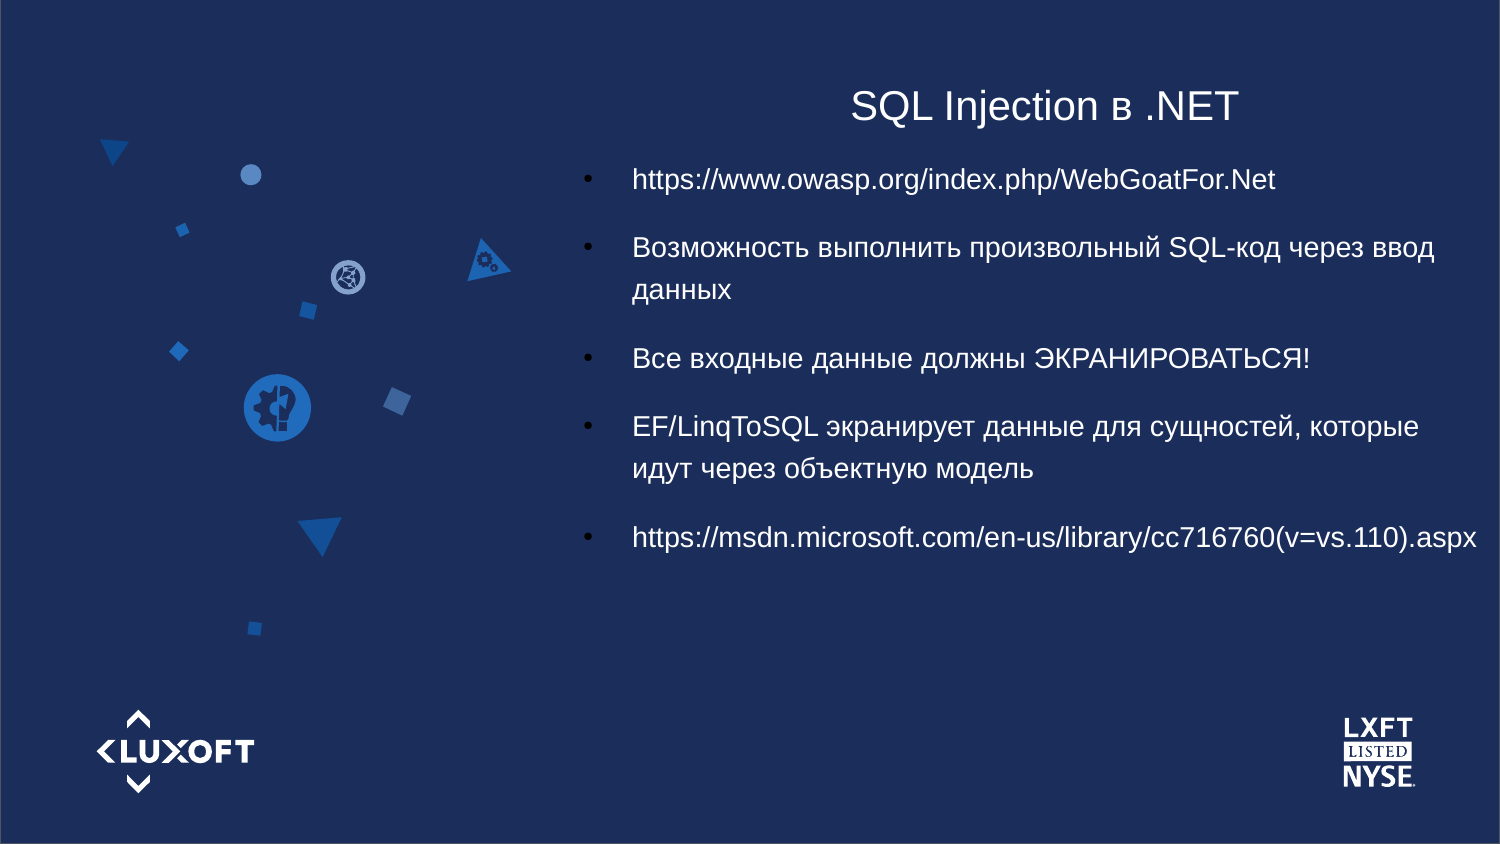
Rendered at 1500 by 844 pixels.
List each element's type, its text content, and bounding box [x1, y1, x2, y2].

title SQL Injection в .NET [850, 35, 1453, 153]
list https://www.owasp.org/index.php/WebGoatFor.Net Возможность выполнить произвольный SQL-код через ввод данных Все входные данные должны ЭКРАНИРОВАТЬСЯ! EF/LinqToSQL экранирует данные для сущностей, которые идут через объектную модель https://msdn.microsoft.com/en-us/library/cc716760(v=vs.110).aspx [566, 153, 1482, 591]
